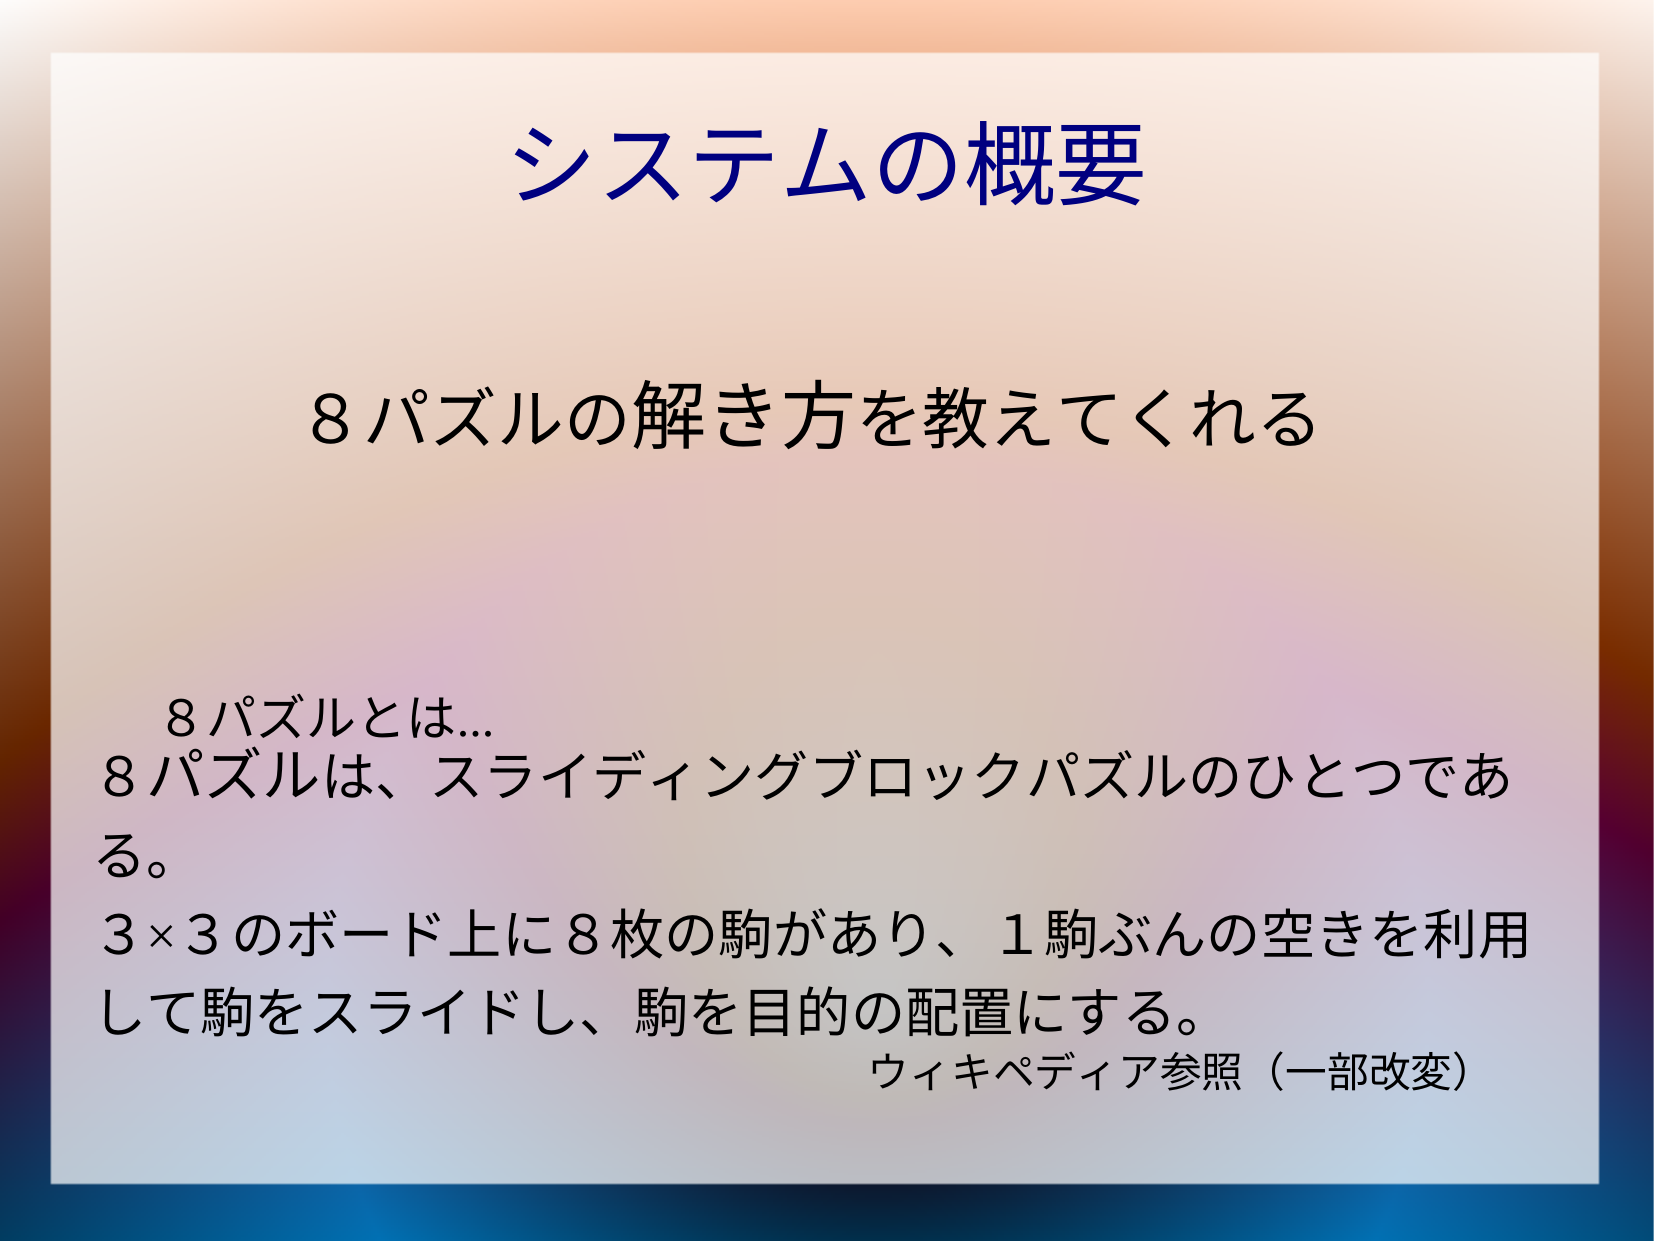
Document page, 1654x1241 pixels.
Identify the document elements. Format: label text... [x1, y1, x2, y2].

text_box ８パズルとは... [83, 661, 568, 768]
text_box ８パズルは、スライディングブロックパズルのひとつである。 ３×３のボード上に８枚の駒があり、１駒ぶんの空きを利用して駒をスライドし、駒を目的の配置にする。 [92, 767, 1548, 1010]
picture [0, 0, 1654, 1241]
title システムの概要 [82, 55, 1571, 263]
text_box ウィキペディア参照（一部改変） [814, 1015, 1548, 1123]
subtitle ８パズルの解き方を教えてくれる [82, 290, 1538, 532]
